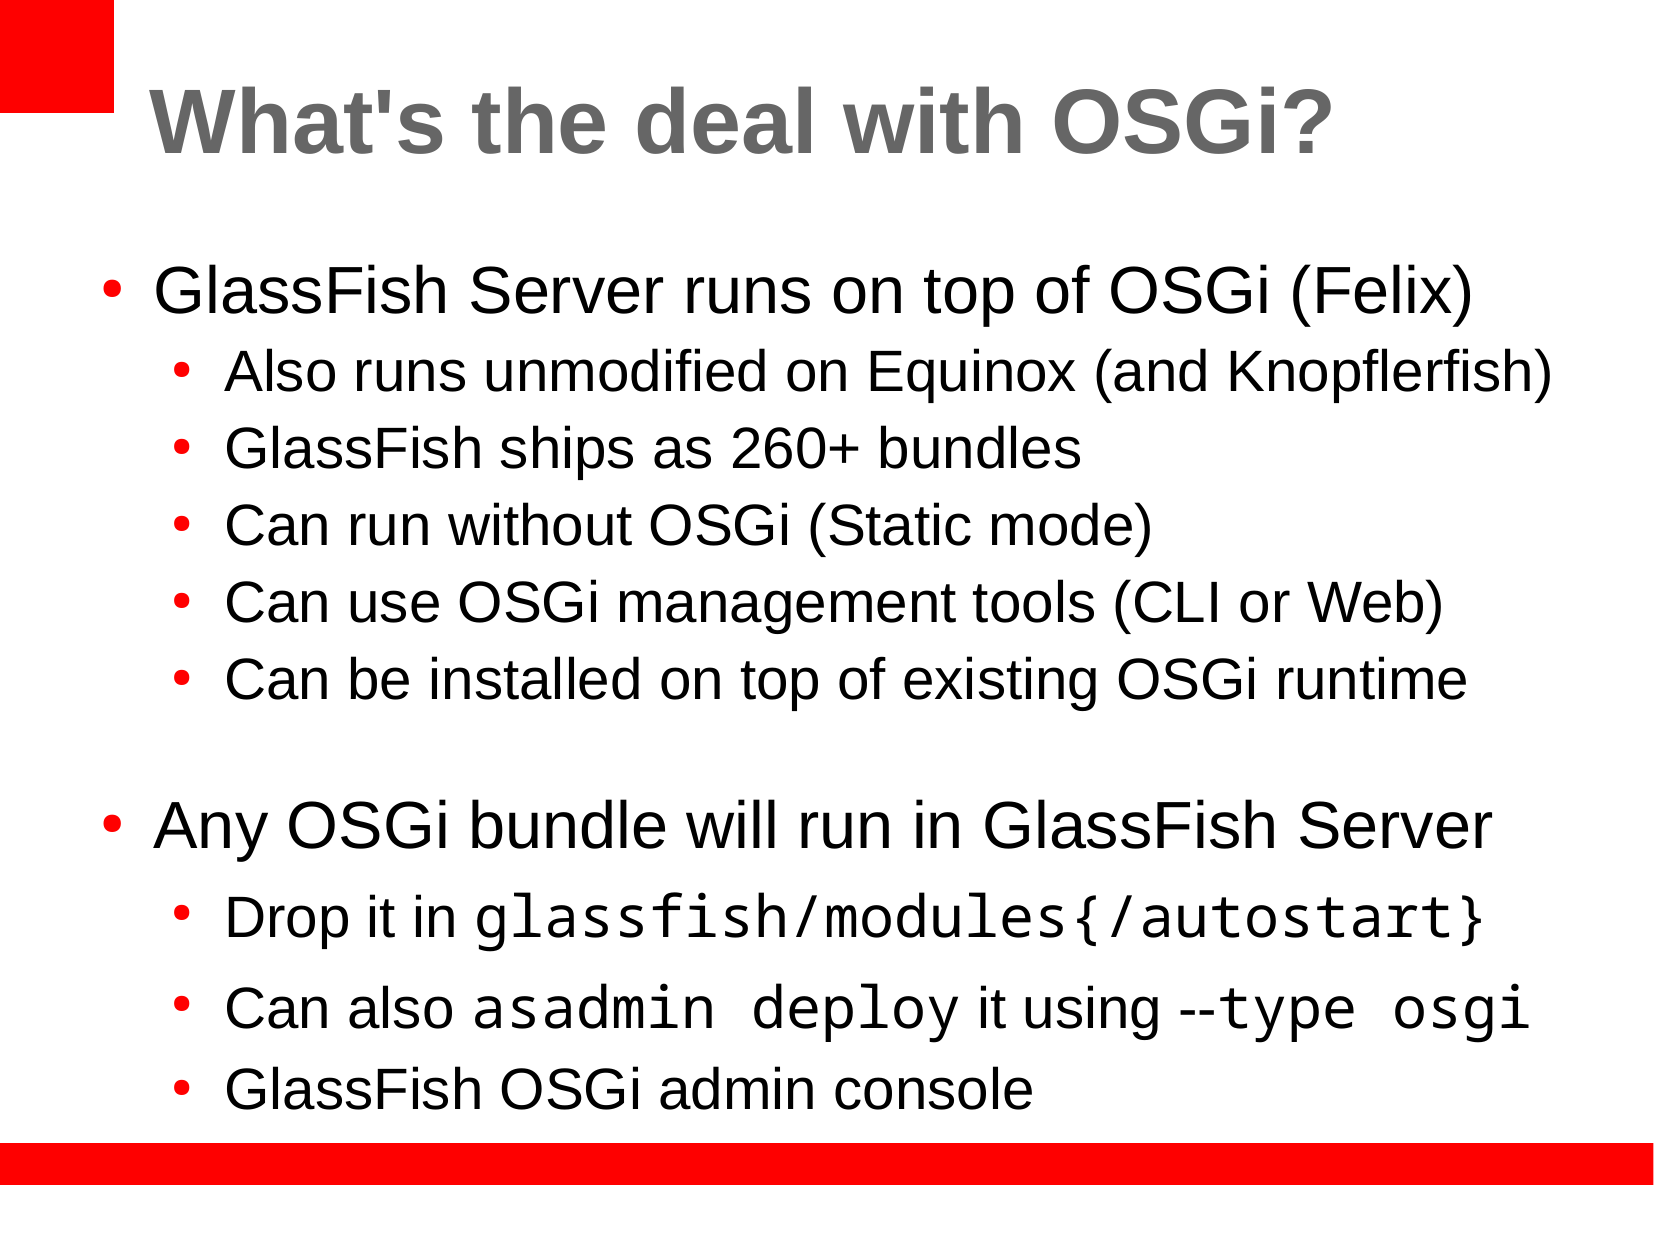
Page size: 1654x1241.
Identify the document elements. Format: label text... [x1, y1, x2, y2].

title What's the deal with OSGi? [149, 31, 1595, 212]
picture [0, 0, 114, 113]
list GlassFish Server runs on top of OSGi (Felix) Also runs unmodified on Equinox (and Knopflerfish) GlassFish ships as 260+ bundles Can run without OSGi (Static mode) Can use OSGi management tools (CLI or Web) Can be installed on top of existing OSGi runtime Any OSGi bundle will run in GlassFish Server Drop it in glassfish/modules{/autostart} Can also asadmin deploy it using --type osgi GlassFish OSGi admin console [82, 252, 1571, 1109]
picture [0, 1143, 1654, 1185]
